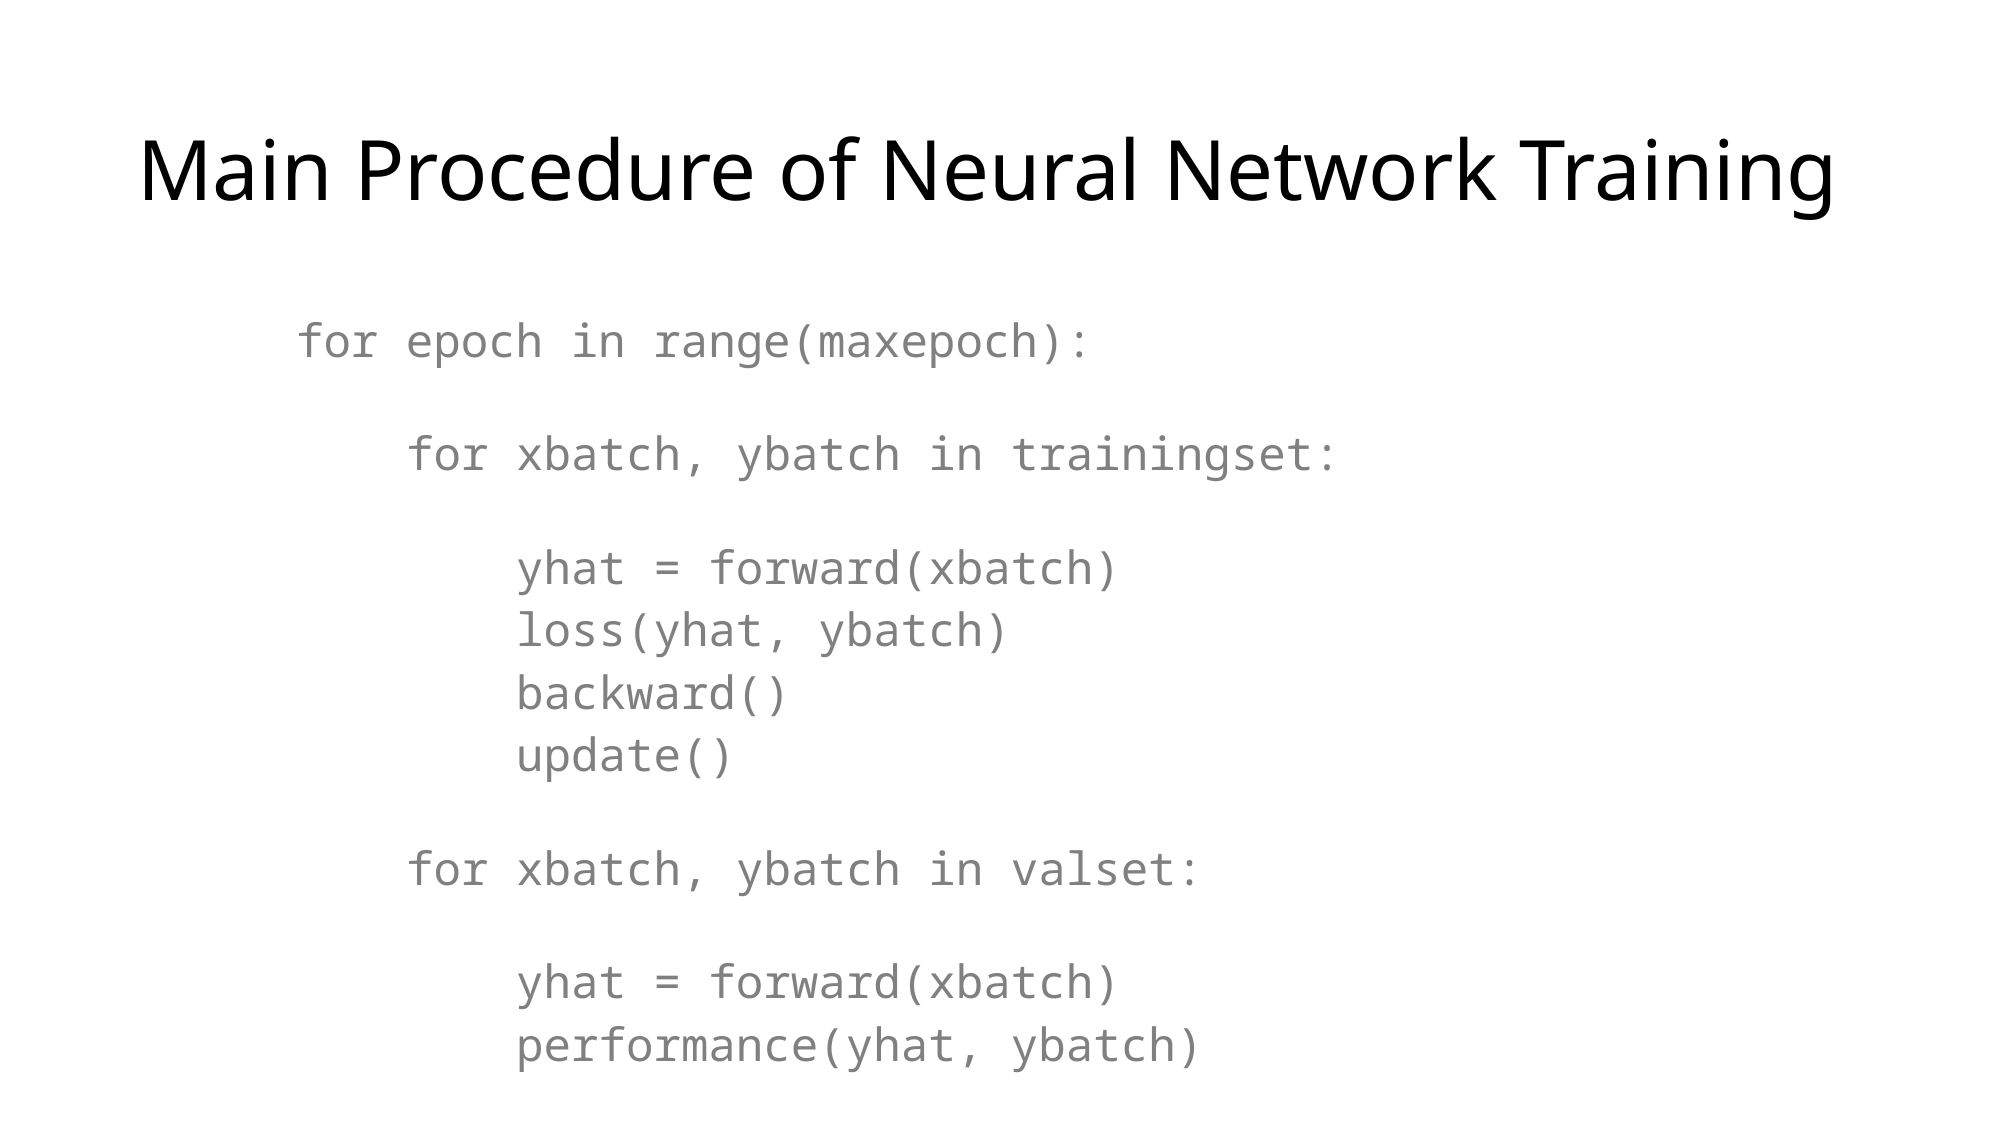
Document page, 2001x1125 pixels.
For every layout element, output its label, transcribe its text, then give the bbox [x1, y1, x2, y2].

text_box for epoch in range(maxepoch): for xbatch, ybatch in trainingset: yhat = forward(xbatch) loss(yhat, ybatch) backward() update() for xbatch, ybatch in valset: yhat = forward(xbatch) performance(yhat, ybatch) [281, 300, 1186, 976]
title Main Procedure of Neural Network Training [137, 59, 1863, 278]
